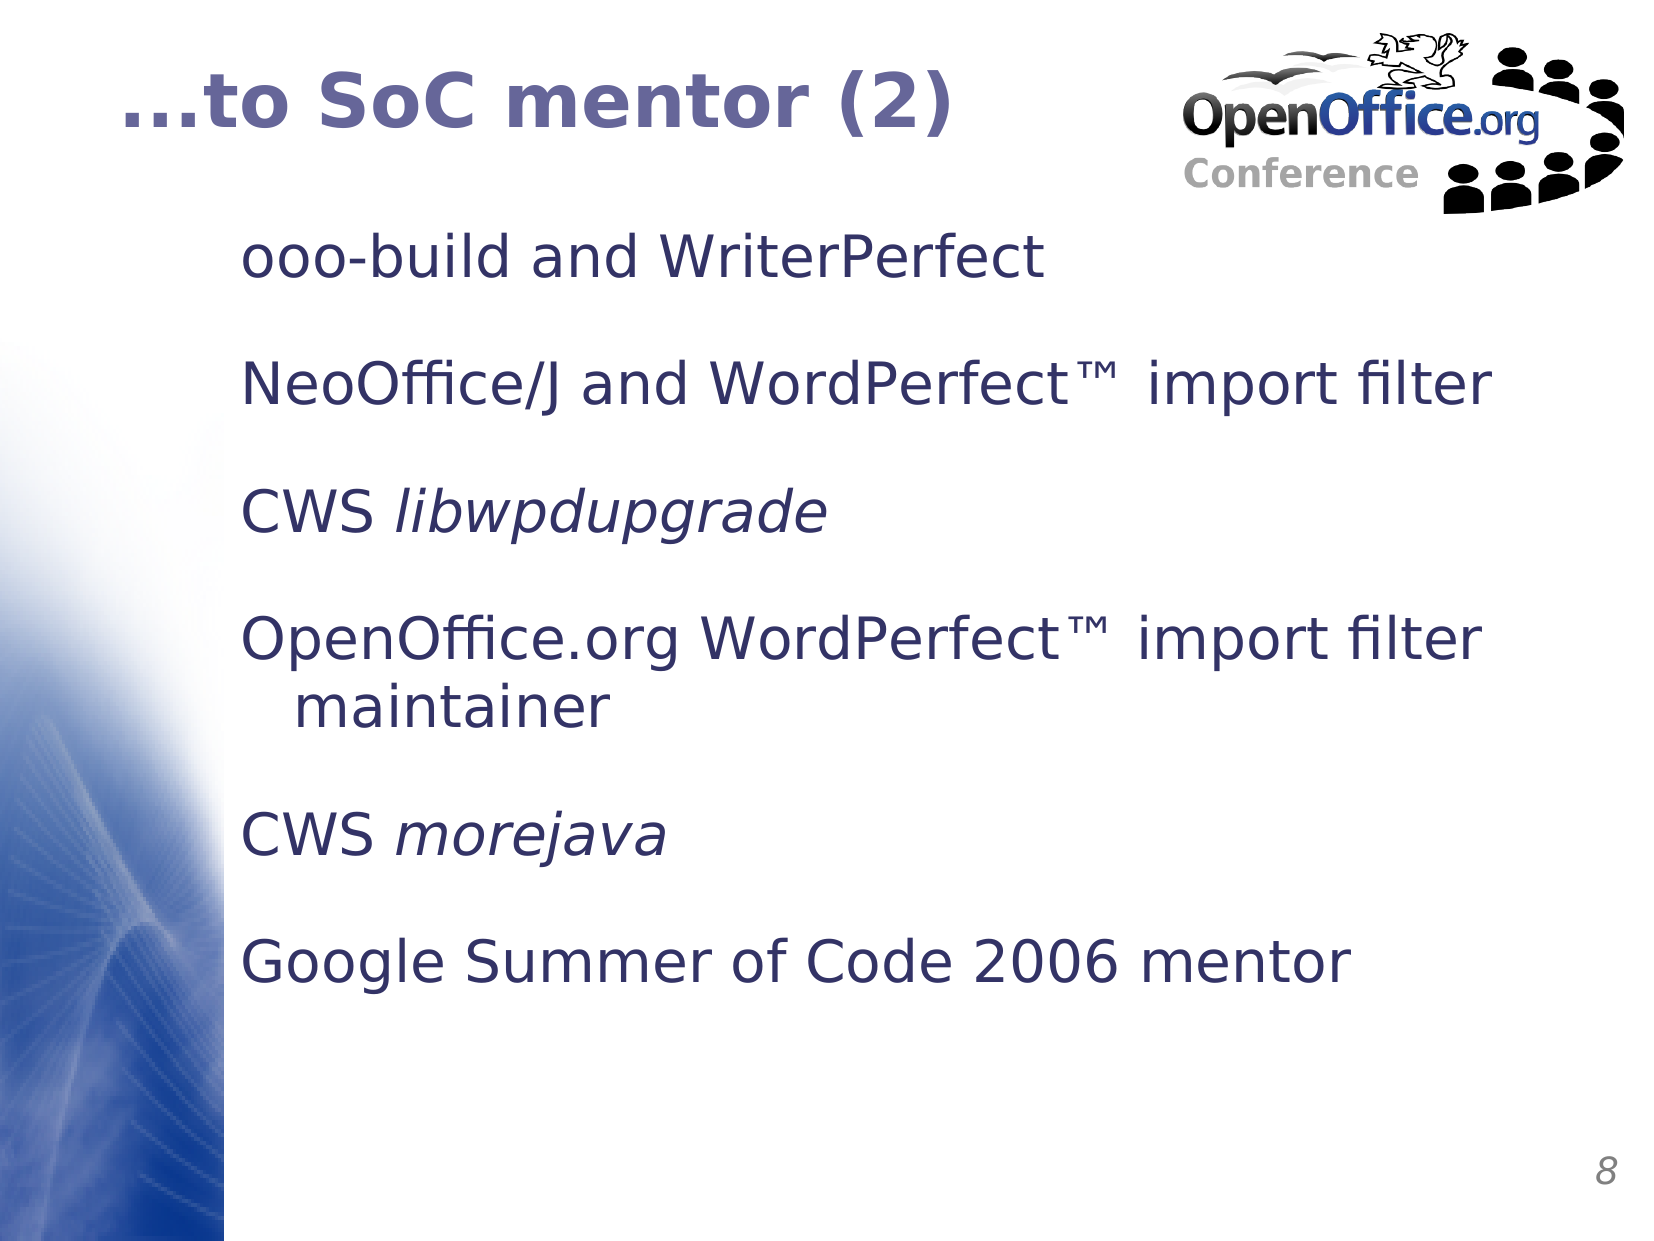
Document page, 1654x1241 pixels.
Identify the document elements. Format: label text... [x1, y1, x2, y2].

picture [1183, 33, 1624, 214]
list ooo-build and WriterPerfect NeoOffice/J and WordPerfect™ import filter CWS libwpdupgrade OpenOffice.org WordPerfect™ import filter maintainer CWS morejava Google Summer of Code 2006 mentor [223, 223, 1619, 1133]
picture [0, 0, 224, 1241]
title ...to SoC mentor (2) [29, 45, 1272, 158]
